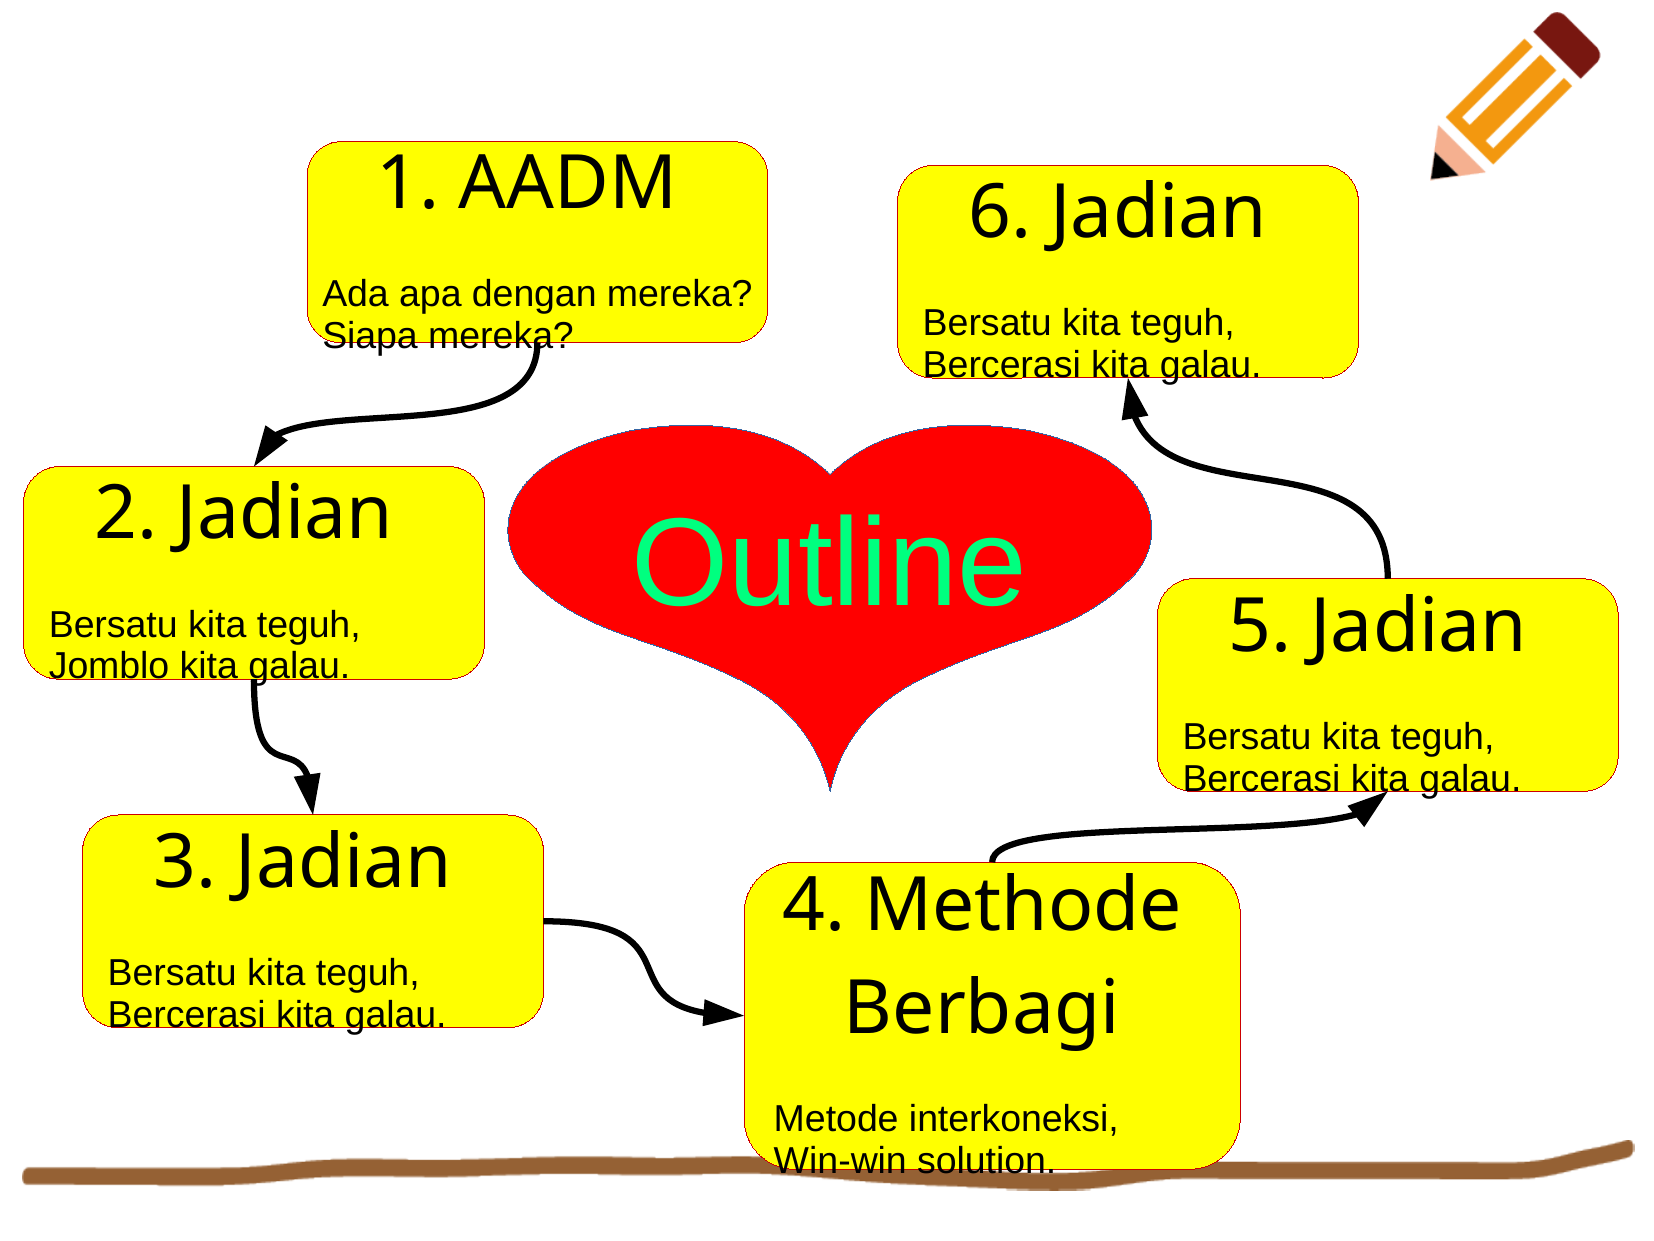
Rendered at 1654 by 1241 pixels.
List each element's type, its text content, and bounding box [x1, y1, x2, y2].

text_box 3. Jadian Bersatu kita teguh, Bercerasi kita galau. [82, 814, 544, 1028]
text_box 5. Jadian Bersatu kita teguh, Bercerasi kita galau. [1157, 578, 1619, 792]
text_box 1. AADM Ada apa dengan mereka? Siapa mereka? [307, 141, 768, 343]
picture [1430, 12, 1601, 181]
text_box 6. Jadian Bersatu kita teguh, Bercerasi kita galau. [897, 165, 1359, 379]
text_box 4. Methode Berbagi Metode interkoneksi, Win-win solution. [744, 862, 1241, 1170]
text_box 2. Jadian Bersatu kita teguh, Jomblo kita galau. [23, 466, 485, 680]
picture [22, 1140, 1635, 1191]
text_box Outline [507, 425, 1152, 792]
